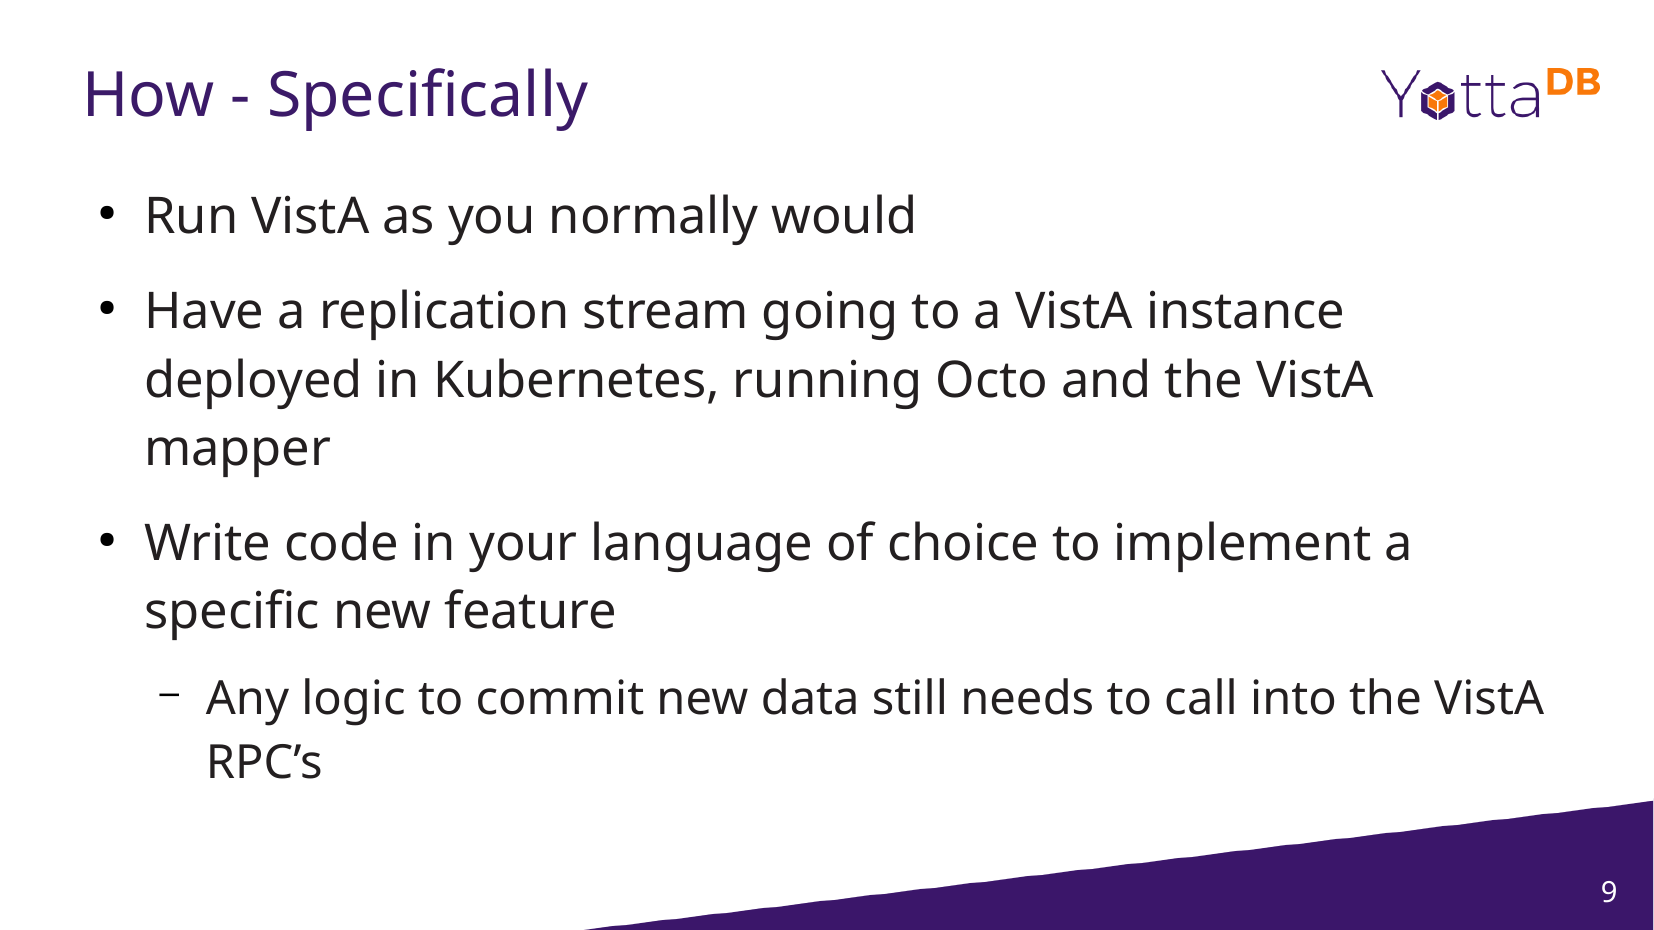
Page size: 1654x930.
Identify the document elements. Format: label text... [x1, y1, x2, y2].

list Run VistA as you normally would Have a replication stream going to a VistA instance deployed in Kubernetes, running Octo and the VistA mapper Write code in your language of choice to implement a specific new feature Any logic to commit new data still needs to call into the VistA RPC’s [82, 179, 1571, 795]
picture [0, 0, 1654, 930]
title How - Specifically [82, 18, 976, 166]
